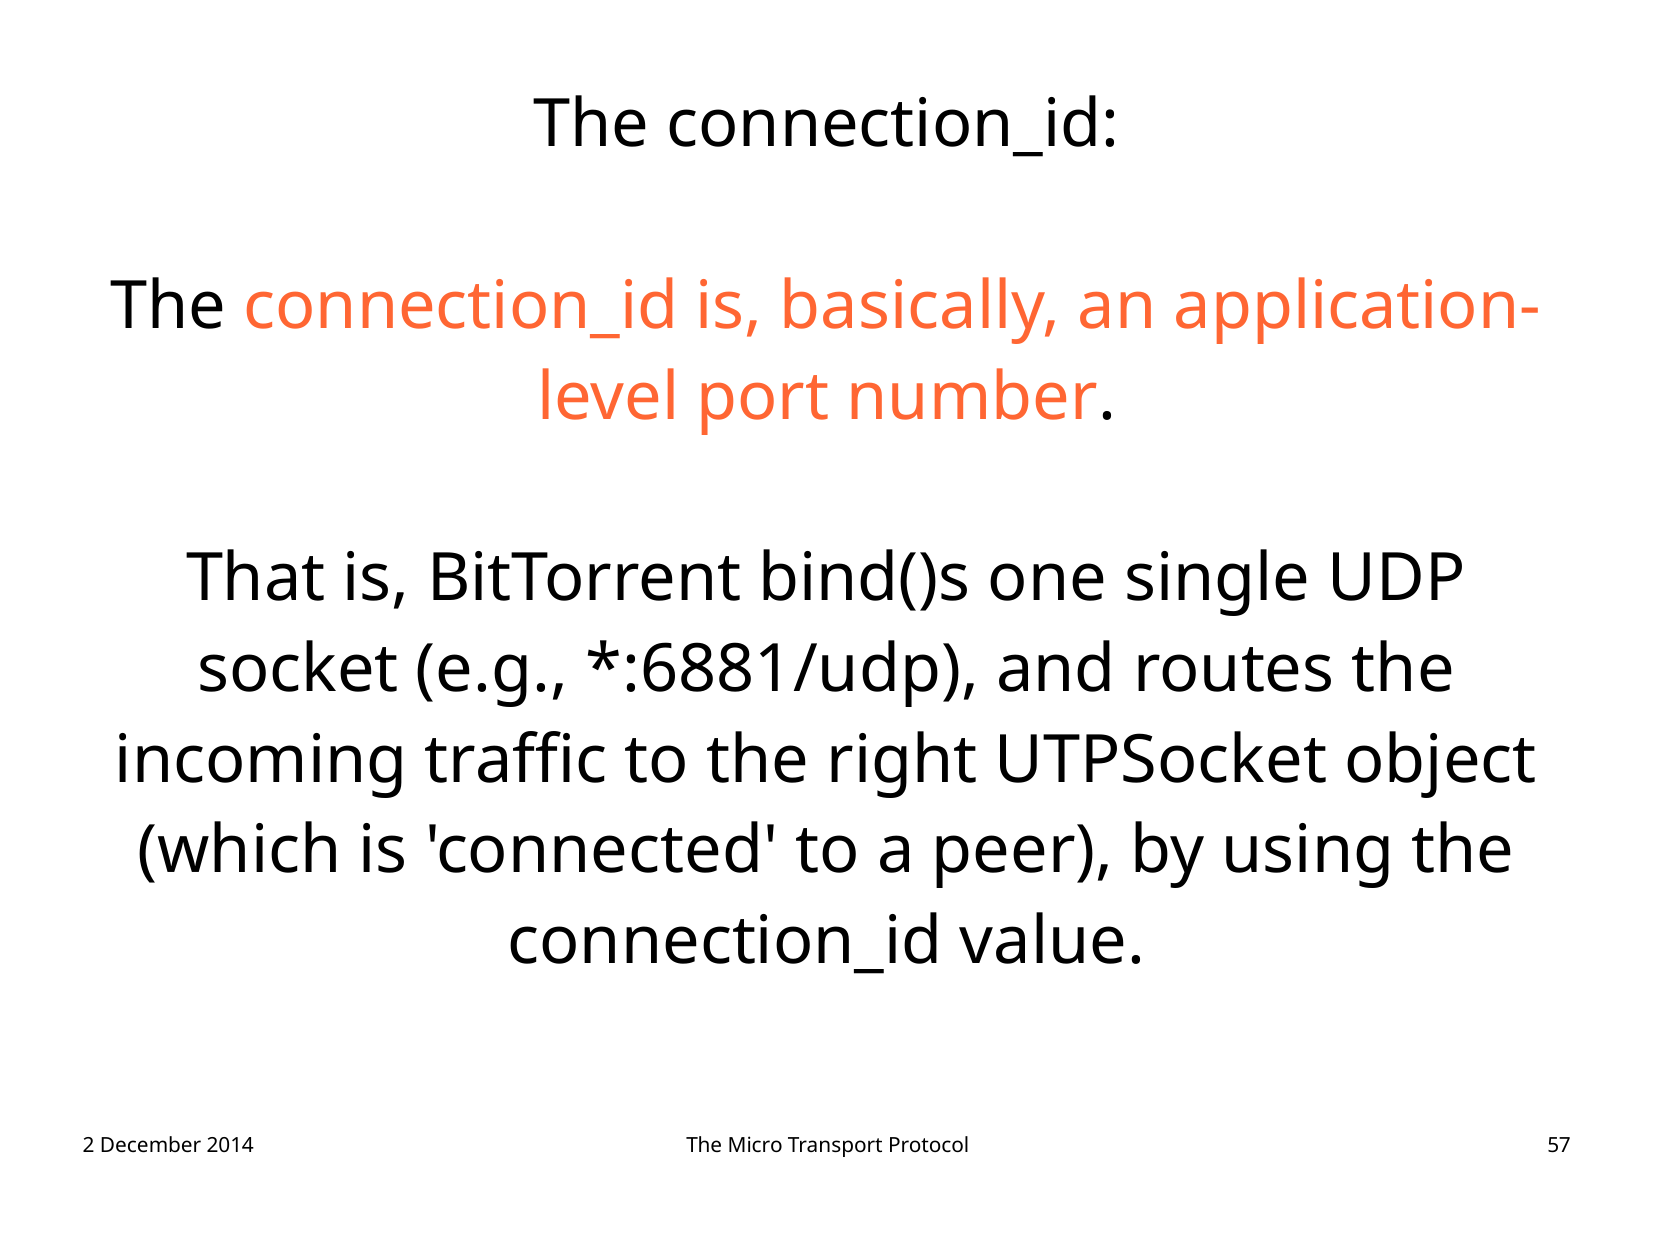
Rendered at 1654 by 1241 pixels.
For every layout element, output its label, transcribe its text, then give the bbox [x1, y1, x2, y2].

subtitle The connection_id: The connection_id is, basically, an application-level port number. That is, BitTorrent bind()s one single UDP socket (e.g., *:6881/udp), and routes the incoming traffic to the right UTPSocket object (which is 'connected' to a peer), by using the connection_id value. [82, 49, 1571, 1010]
